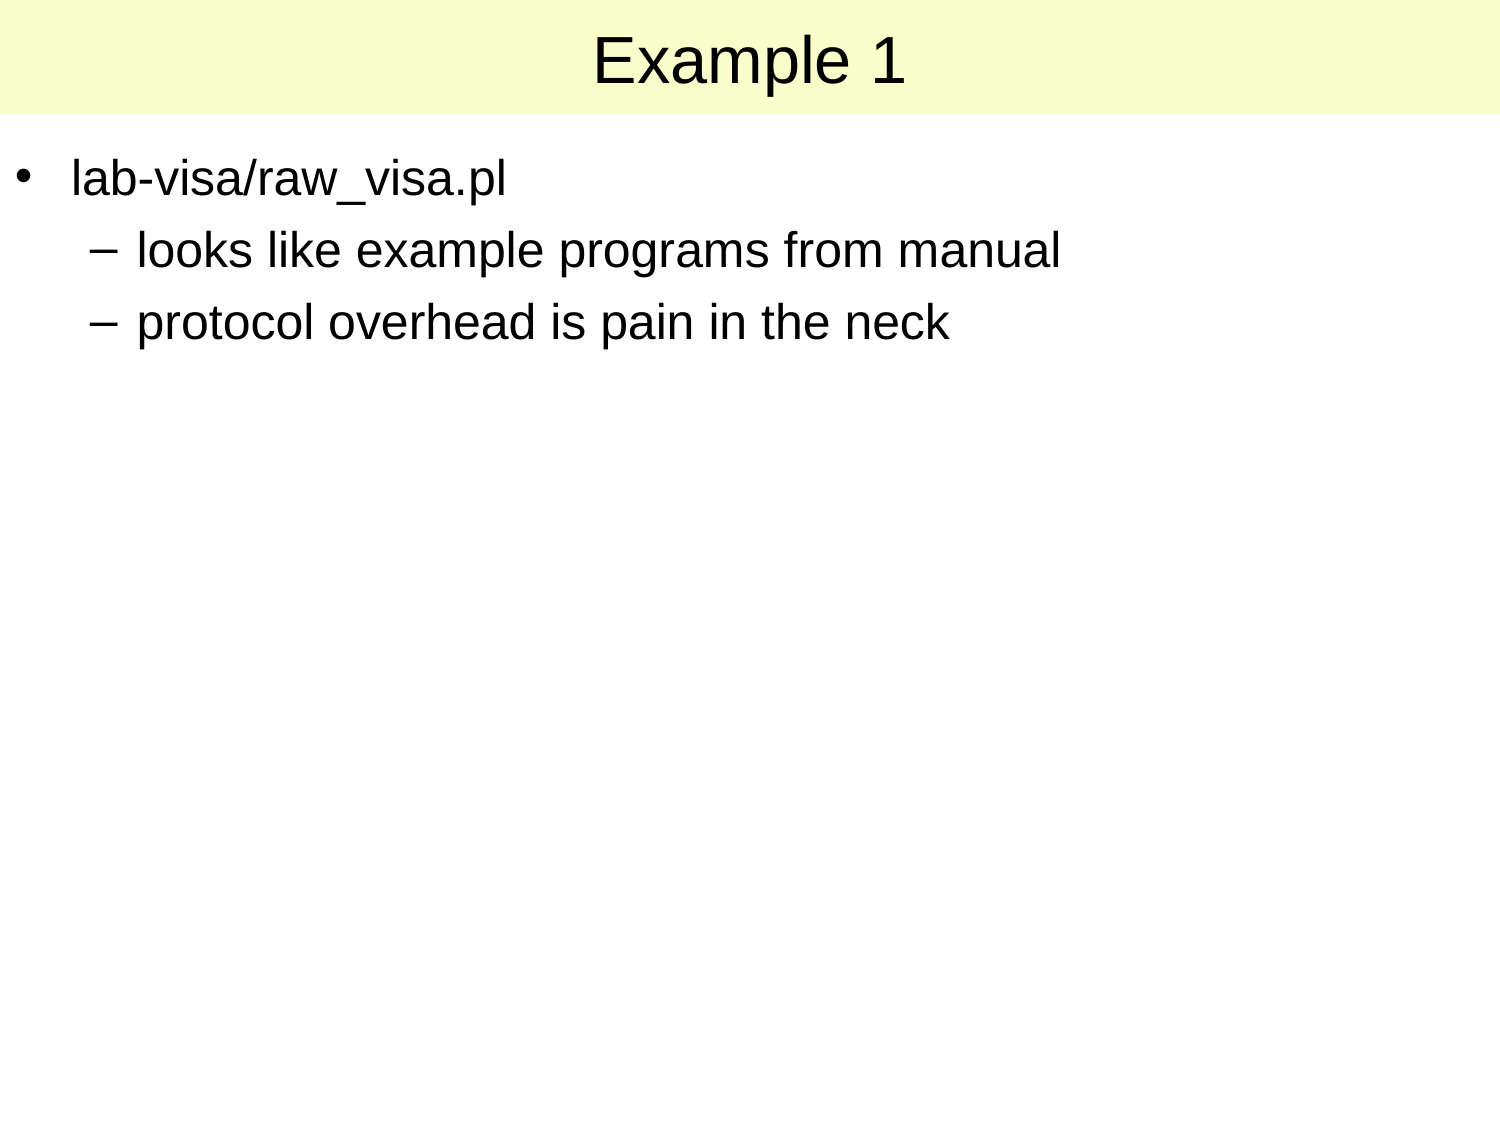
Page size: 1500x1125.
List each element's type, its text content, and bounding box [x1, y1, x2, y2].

list lab-visa/raw_visa.pl looks like example programs from manual protocol overhead is pain in the neck [0, 137, 1500, 1125]
title Example 1 [0, 0, 1500, 114]
